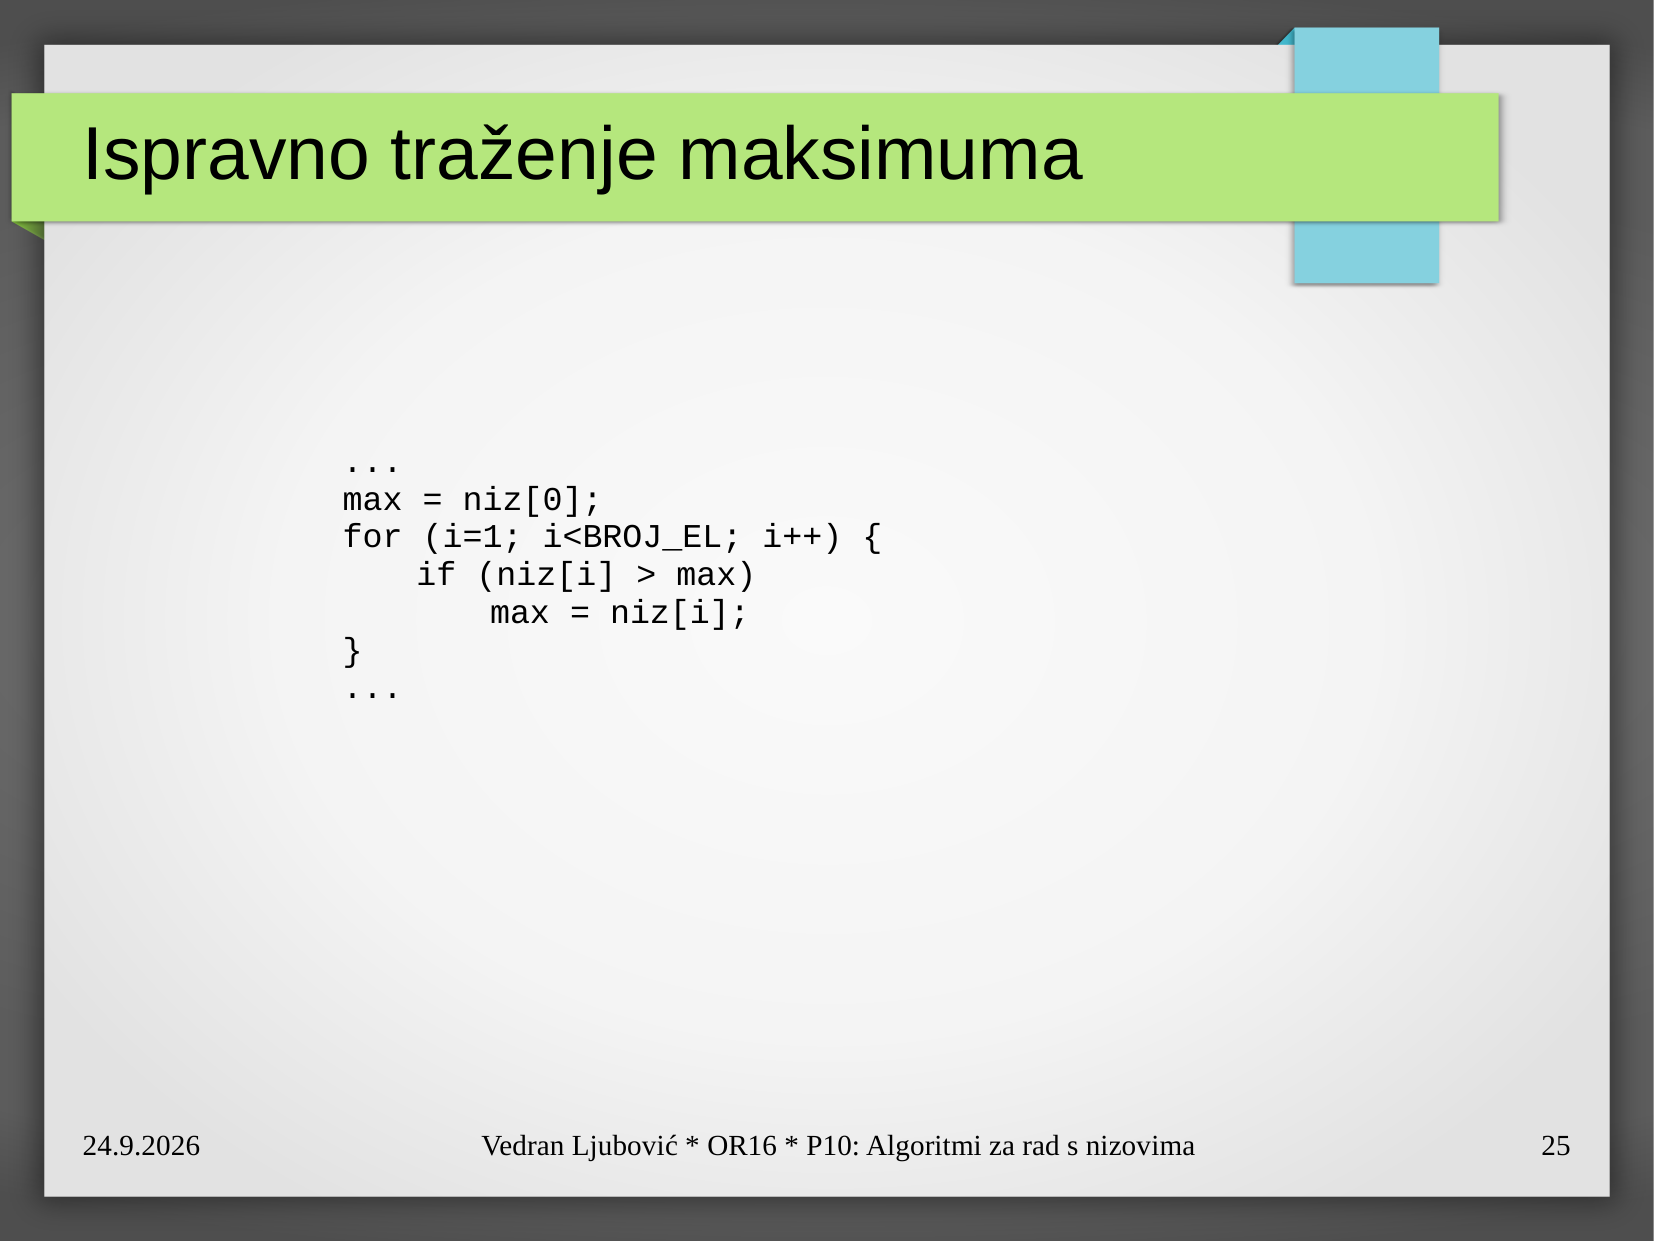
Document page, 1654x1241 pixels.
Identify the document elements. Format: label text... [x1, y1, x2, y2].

text_box ... max = niz[0]; for (i=1; i<BROJ_EL; i++) { if (niz[i] > max) max = niz[i]; } ... [254, 399, 1306, 1034]
picture [0, 0, 1654, 1241]
title Ispravno traženje maksimuma [82, 94, 1264, 213]
